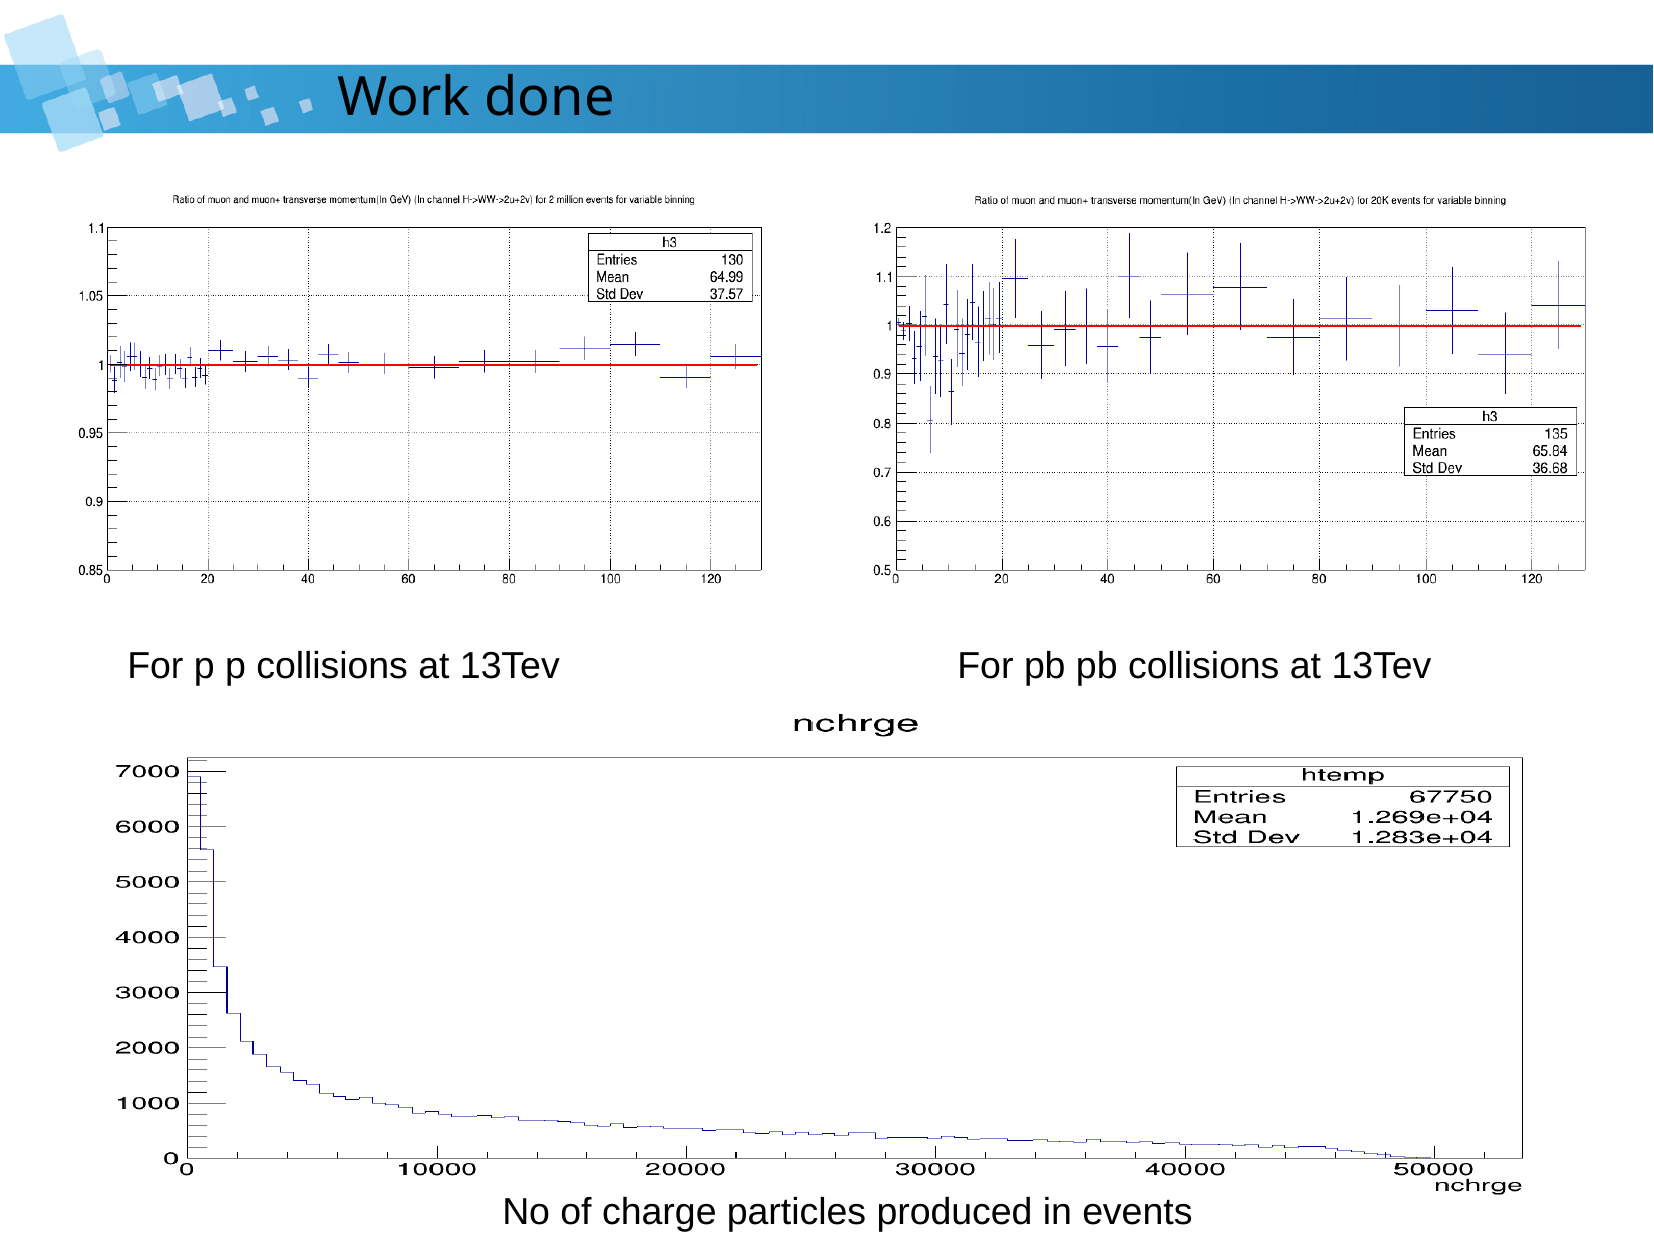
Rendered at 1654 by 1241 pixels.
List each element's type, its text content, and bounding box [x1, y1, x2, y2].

text_box For p p collisions at 13Tev For pb pb collisions at 13Tev [112, 637, 1576, 709]
picture [0, 0, 1653, 1238]
text_box No of charge particles produced in events [487, 1183, 1351, 1241]
title Work done [337, 37, 893, 152]
